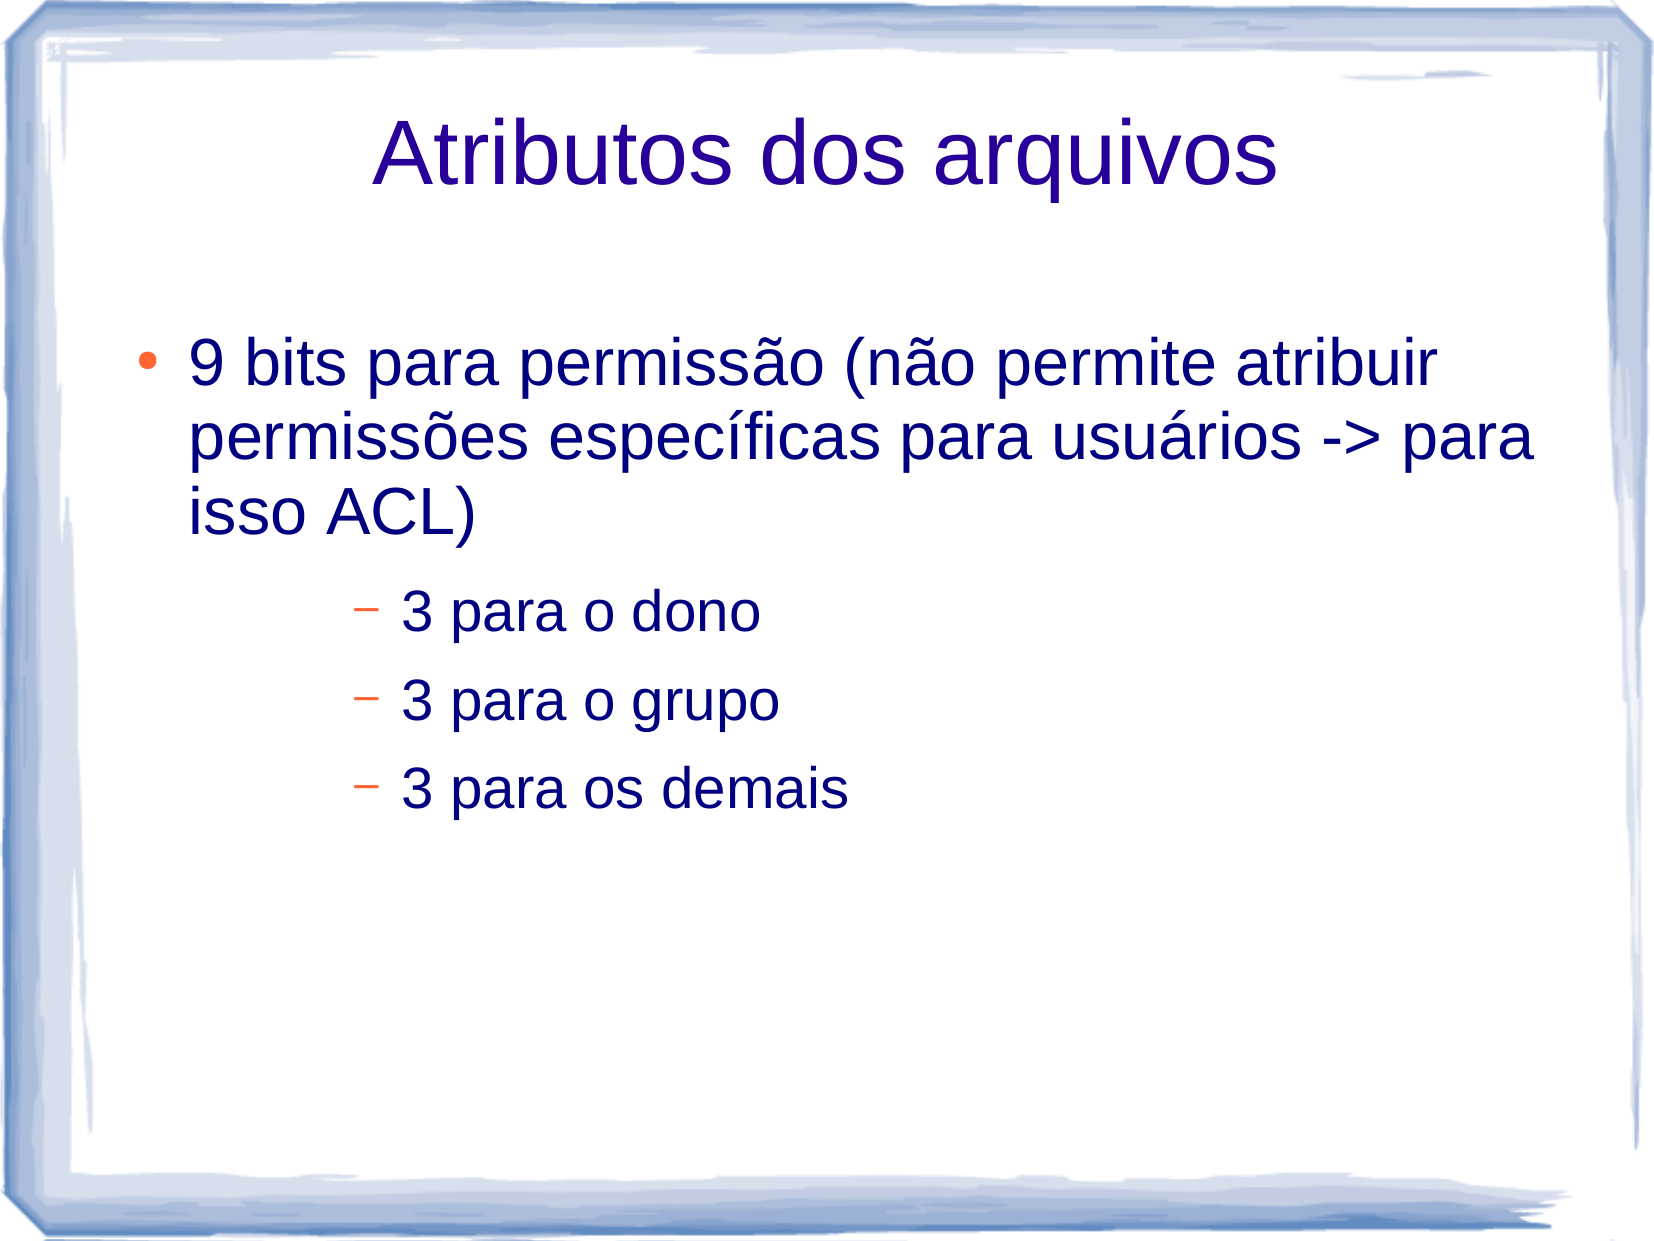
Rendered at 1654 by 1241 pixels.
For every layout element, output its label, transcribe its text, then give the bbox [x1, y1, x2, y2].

list 9 bits para permissão (não permite atribuir permissões específicas para usuários -> para isso ACL) 3 para o dono 3 para o grupo 3 para os demais [118, 324, 1571, 1045]
title Atributos dos arquivos [82, 49, 1571, 257]
picture [0, 0, 1654, 1241]
